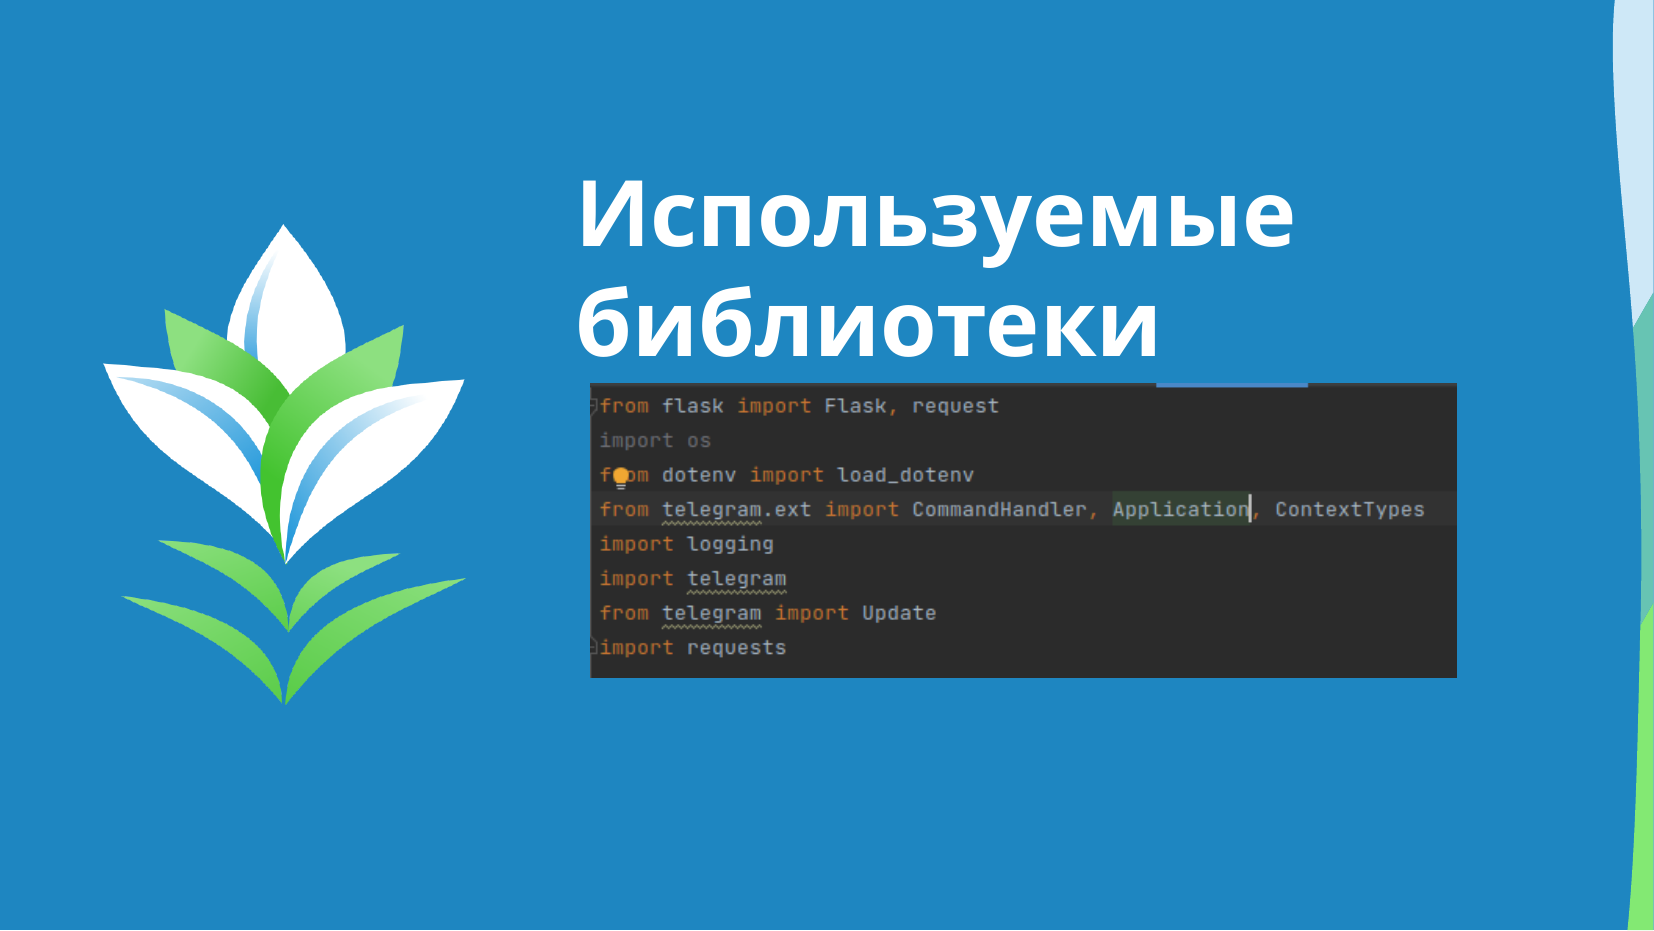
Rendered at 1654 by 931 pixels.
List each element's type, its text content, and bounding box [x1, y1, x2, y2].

picture [103, 224, 466, 706]
text_box Используемые библиотеки [560, 147, 1536, 383]
picture [590, 383, 1457, 678]
